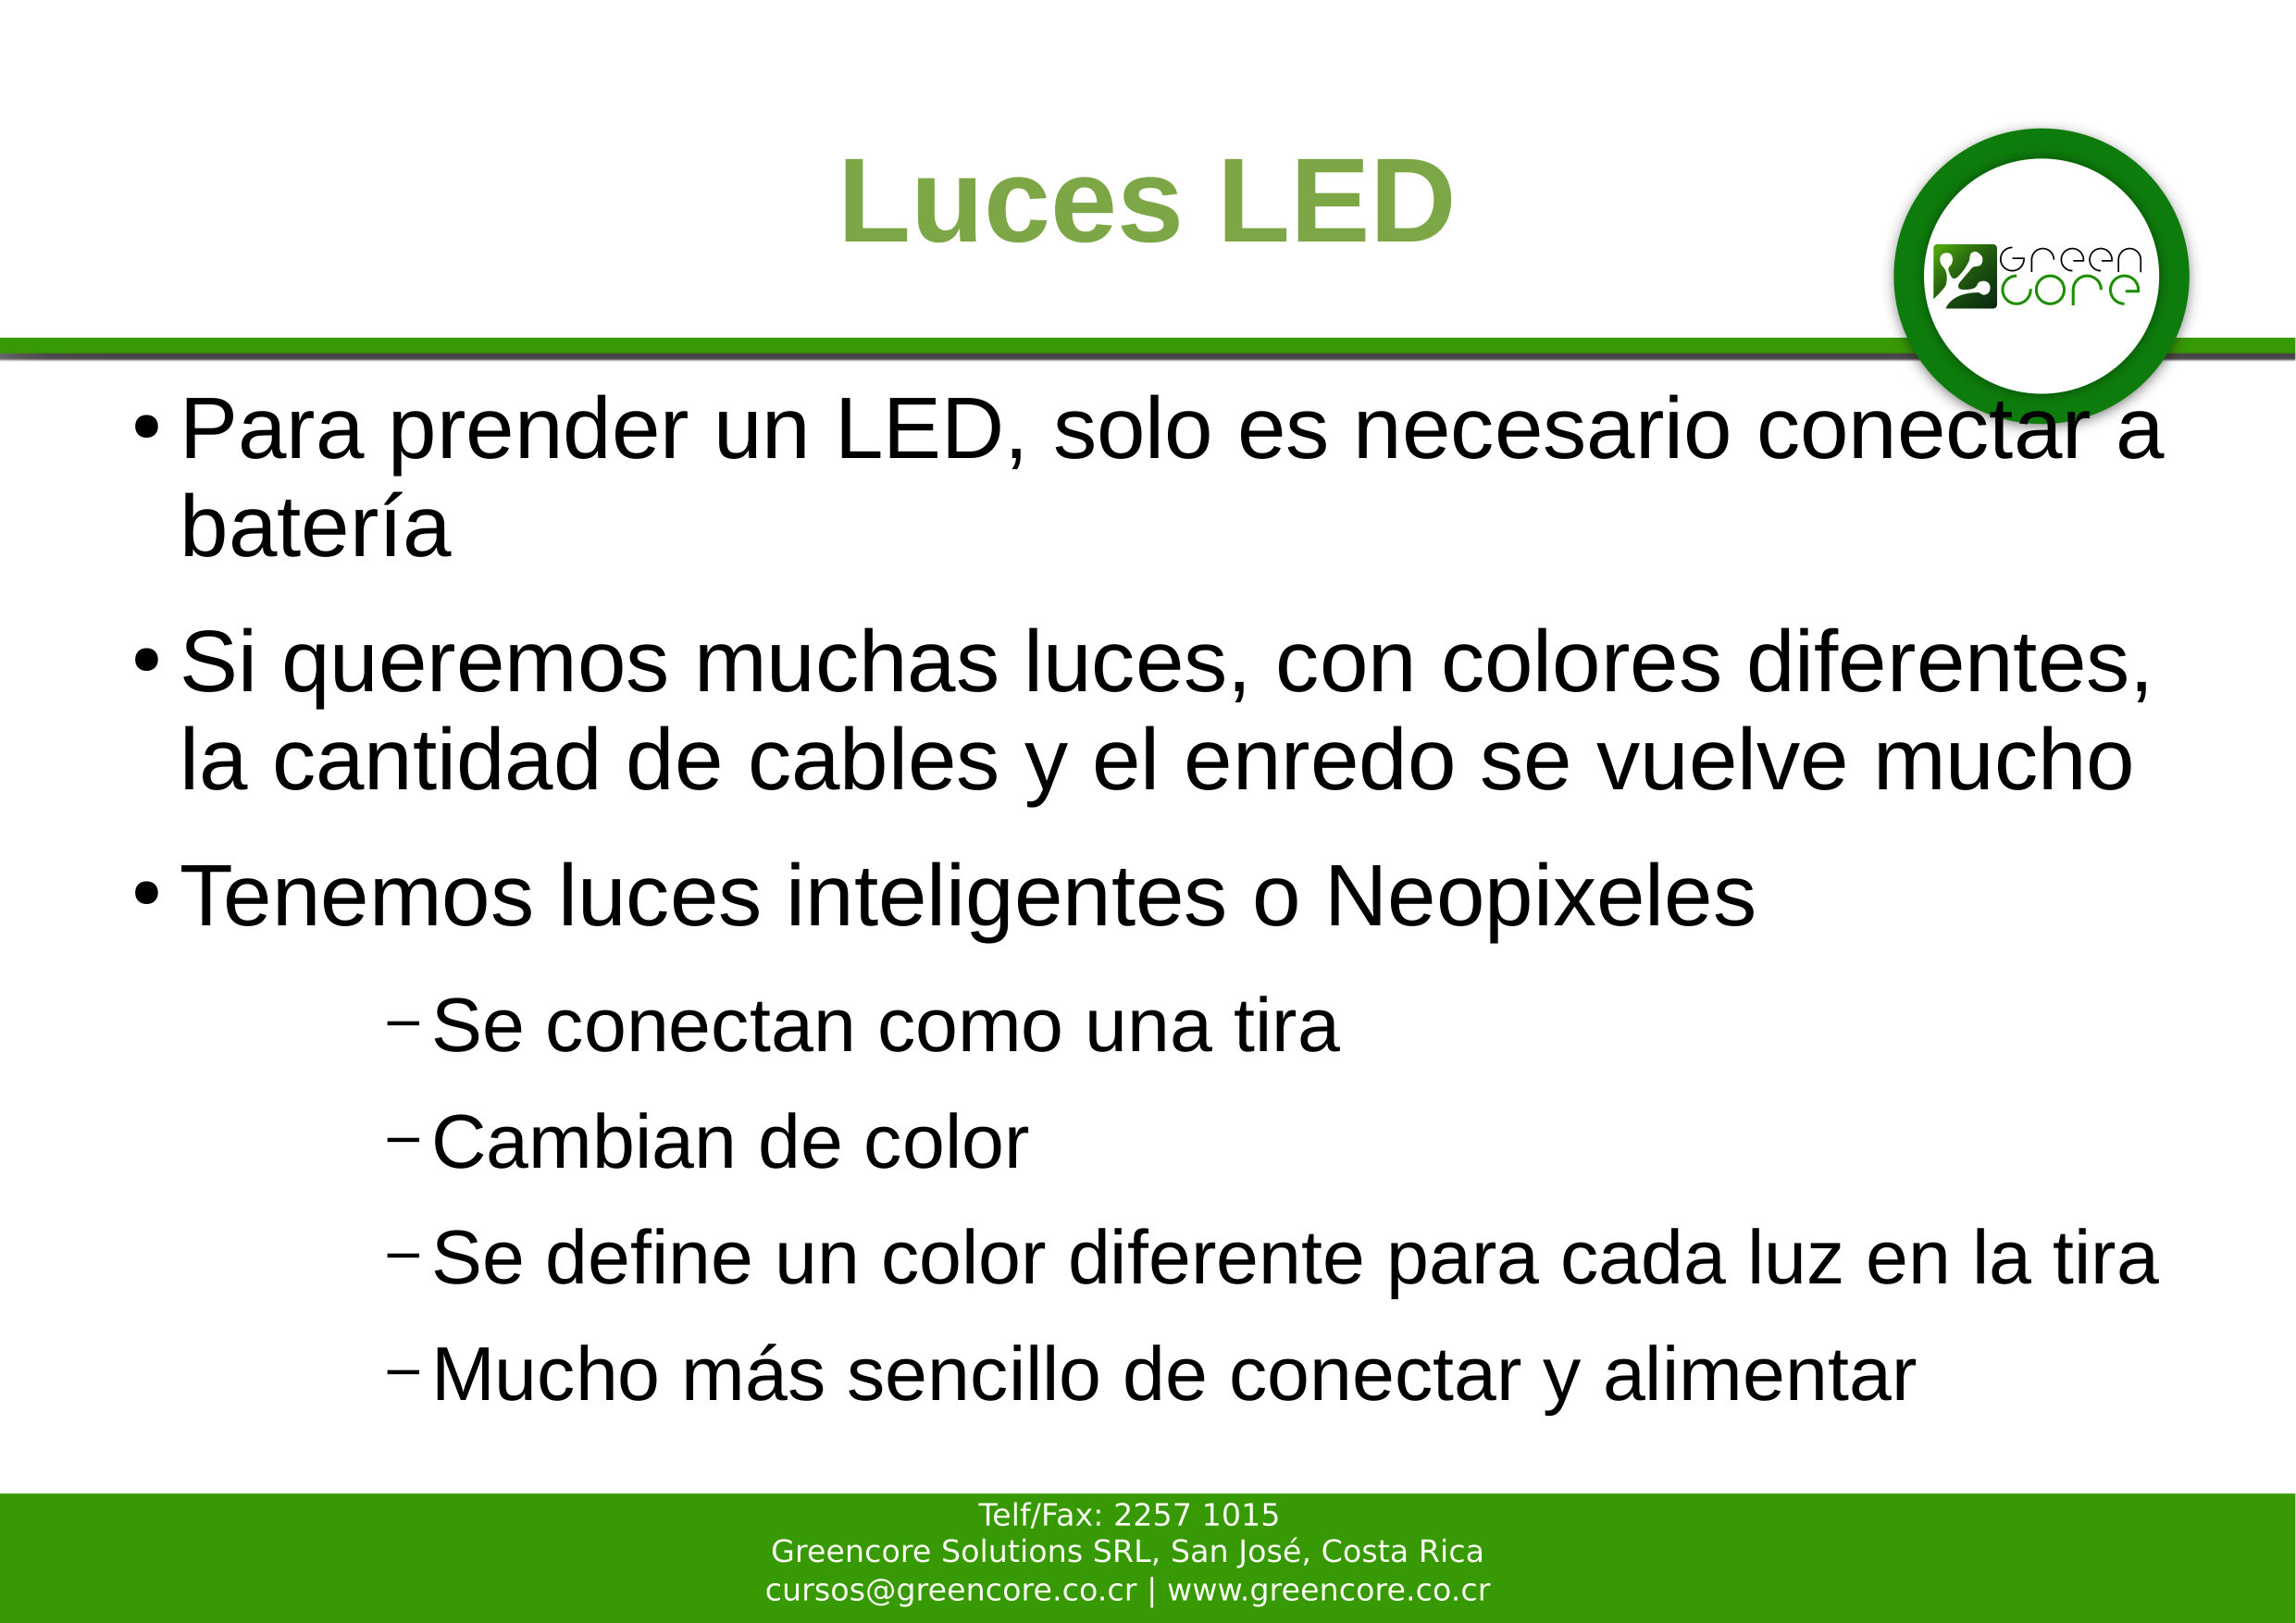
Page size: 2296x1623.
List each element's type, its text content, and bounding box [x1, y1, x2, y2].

list Para prender un LED, solo es necesario conectar a batería Si queremos muchas luces, con colores diferentes, la cantidad de cables y el enredo se vuelve mucho Tenemos luces inteligentes o Neopixeles Se conectan como una tira Cambian de color Se define un color diferente para cada luz en la tira Mucho más sencillo de conectar y alimentar [115, 379, 2181, 1489]
picture [0, 0, 2296, 1623]
title Luces LED [115, 64, 2181, 336]
